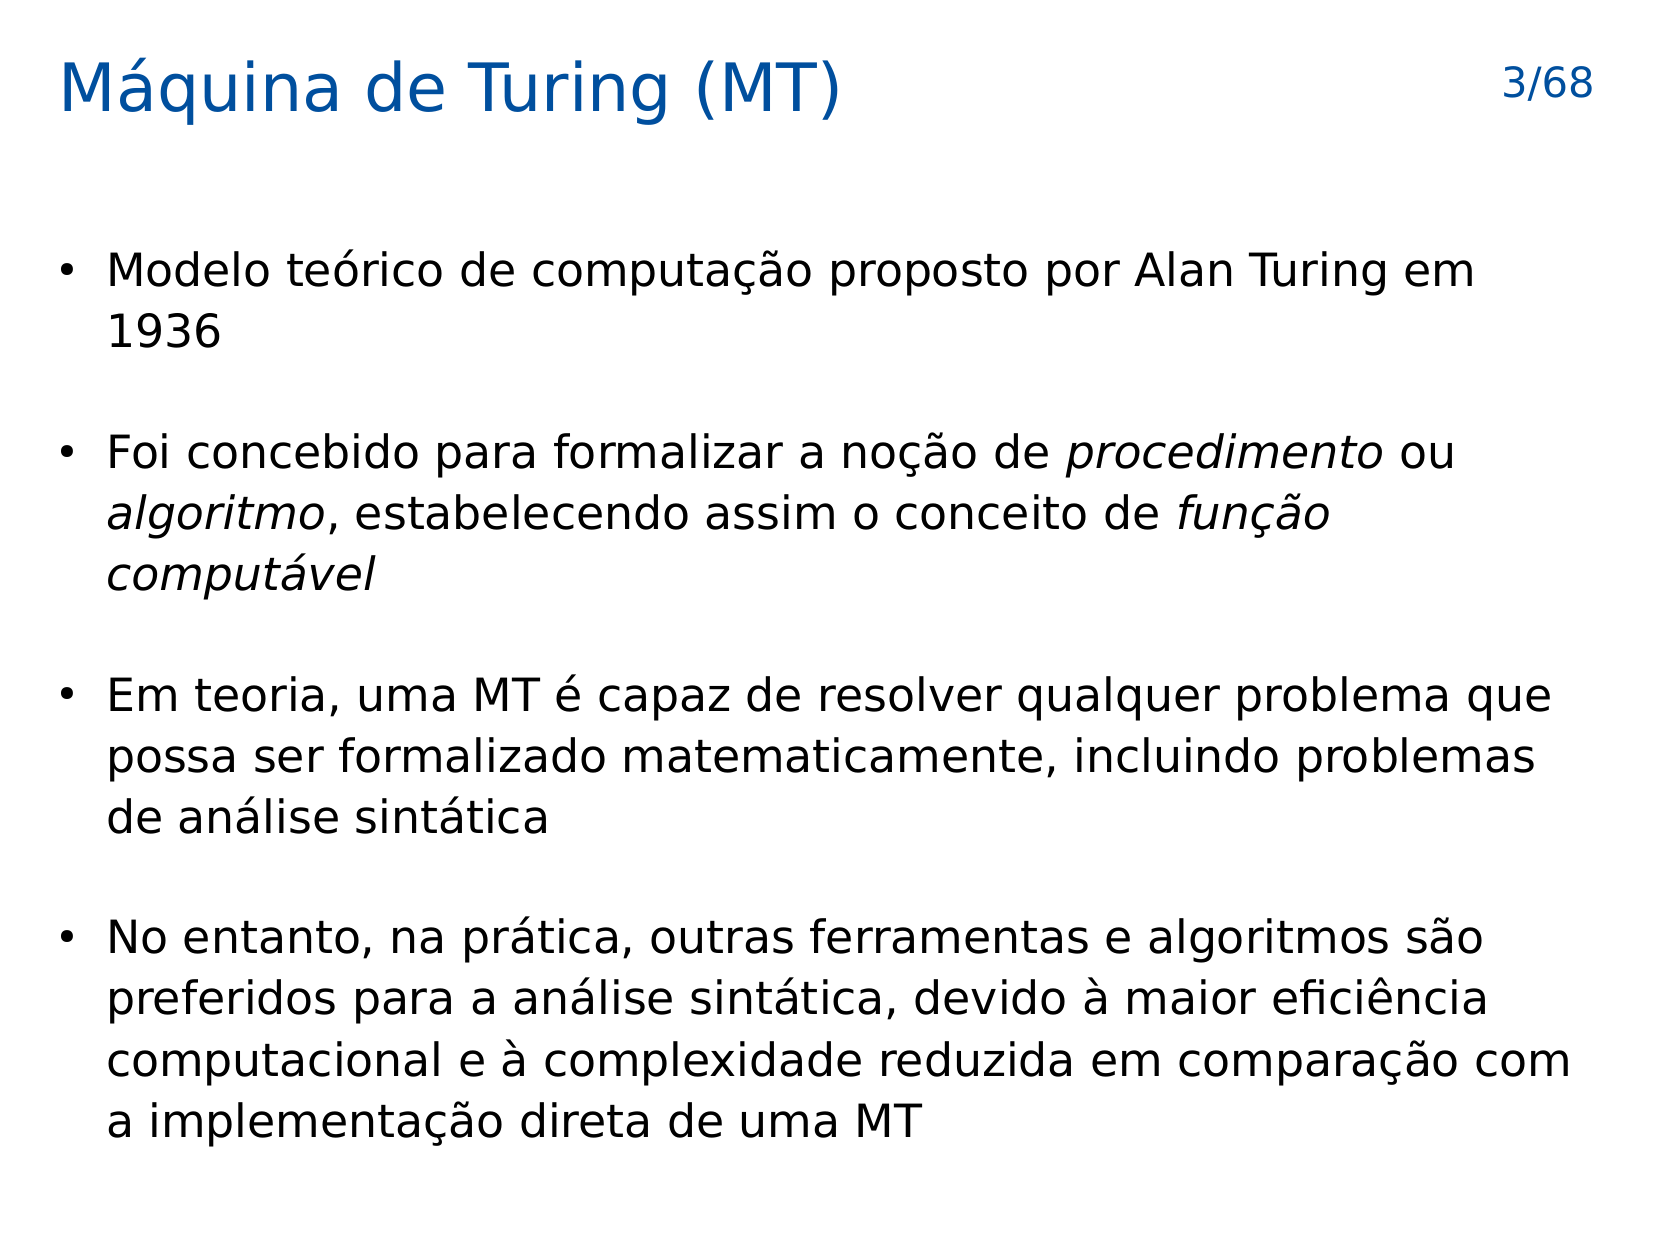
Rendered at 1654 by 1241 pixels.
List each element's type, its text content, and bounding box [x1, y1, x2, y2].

title Máquina de Turing (MT) [59, 29, 1625, 148]
list Modelo teórico de computação proposto por Alan Turing em 1936 Foi concebido para formalizar a noção de procedimento ou algoritmo, estabelecendo assim o conceito de função computável Em teoria, uma MT é capaz de resolver qualquer problema que possa ser formalizado matematicamente, incluindo problemas de análise sintática No entanto, na prática, outras ferramentas e algoritmos são preferidos para a análise sintática, devido à maior eficiência computacional e à complexidade reduzida em comparação com a implementação direta de uma MT [59, 236, 1595, 1211]
